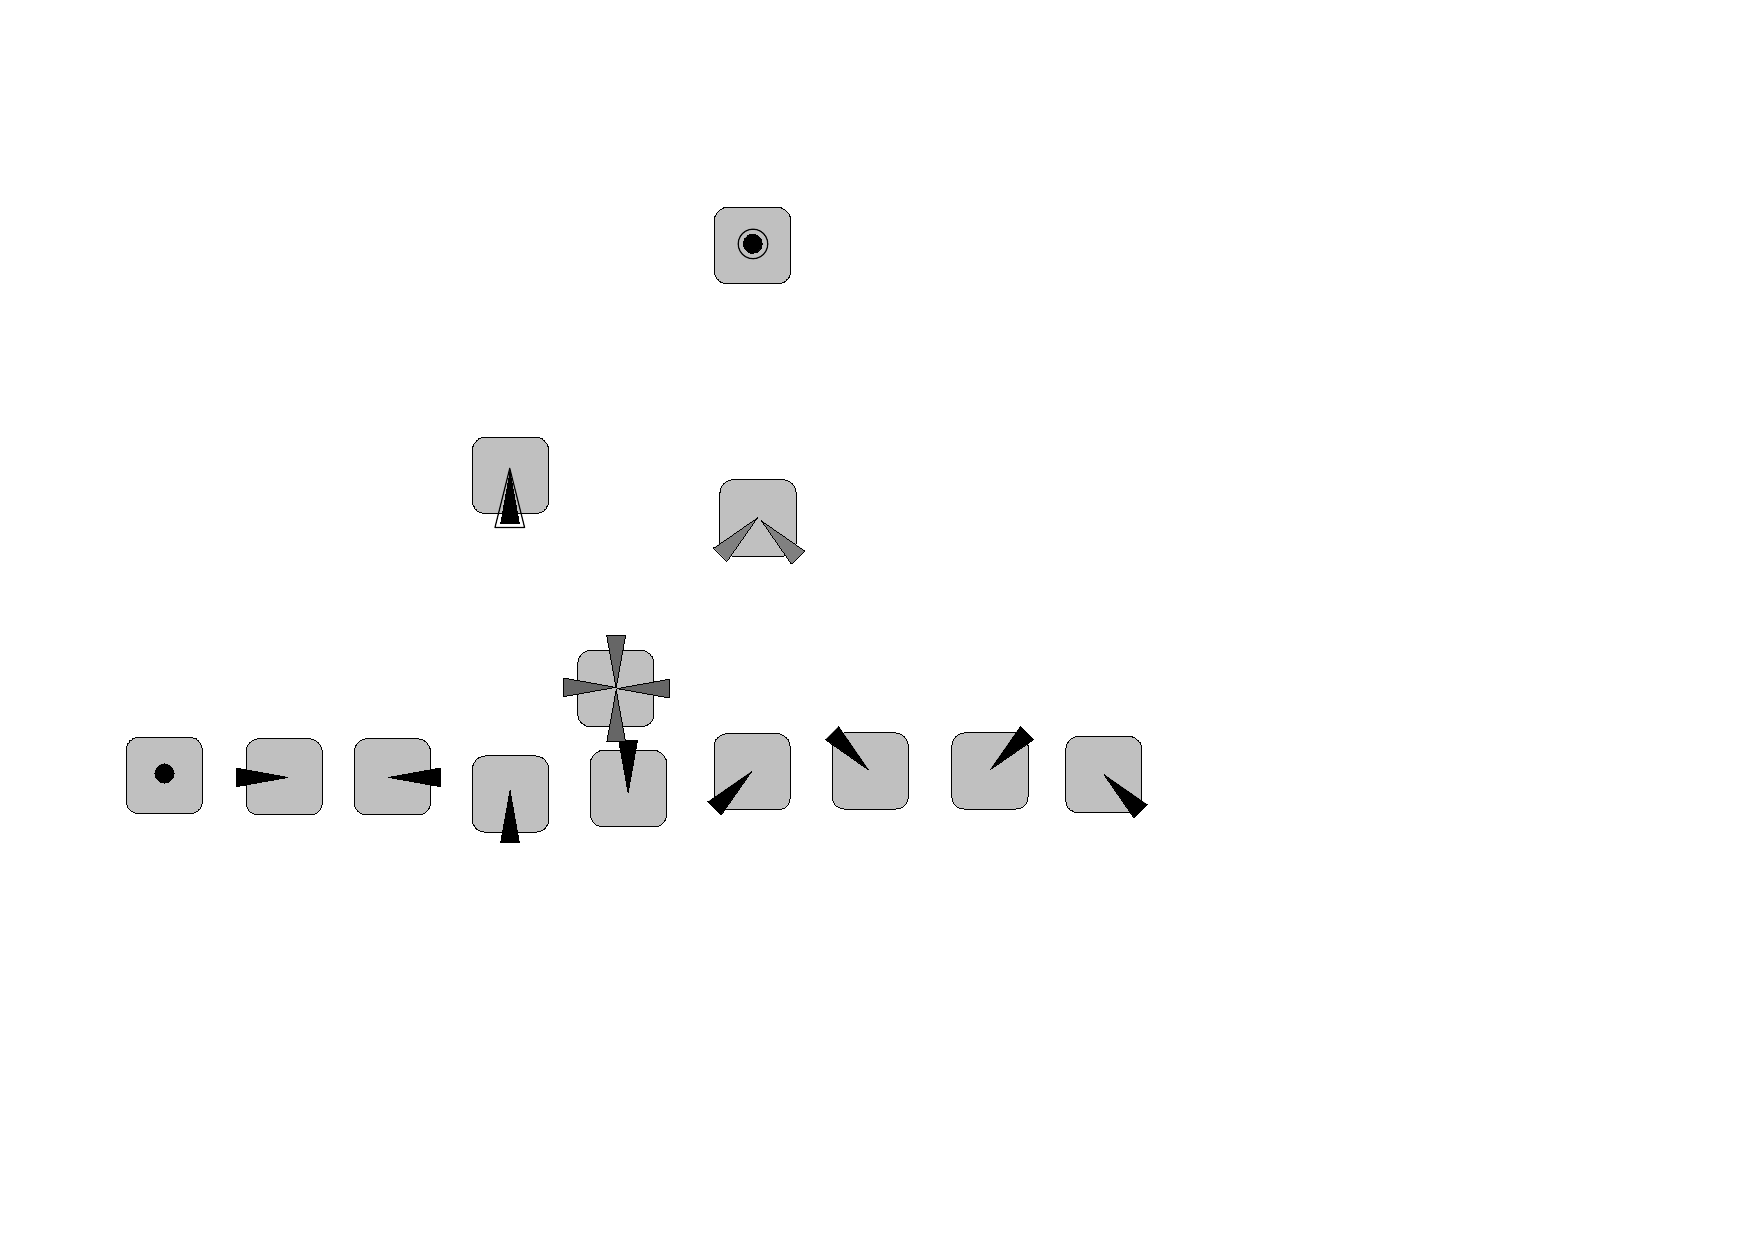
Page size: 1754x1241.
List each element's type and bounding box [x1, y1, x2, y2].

text_box [714, 207, 791, 284]
text_box [563, 635, 670, 827]
text_box [1065, 736, 1148, 818]
text_box [472, 755, 549, 843]
text_box [713, 479, 805, 564]
text_box [354, 738, 441, 815]
text_box [472, 437, 549, 514]
text_box [825, 726, 909, 810]
text_box [951, 726, 1034, 810]
text_box [707, 733, 791, 815]
text_box [236, 738, 323, 815]
text_box [126, 737, 203, 814]
text_box [500, 474, 520, 524]
